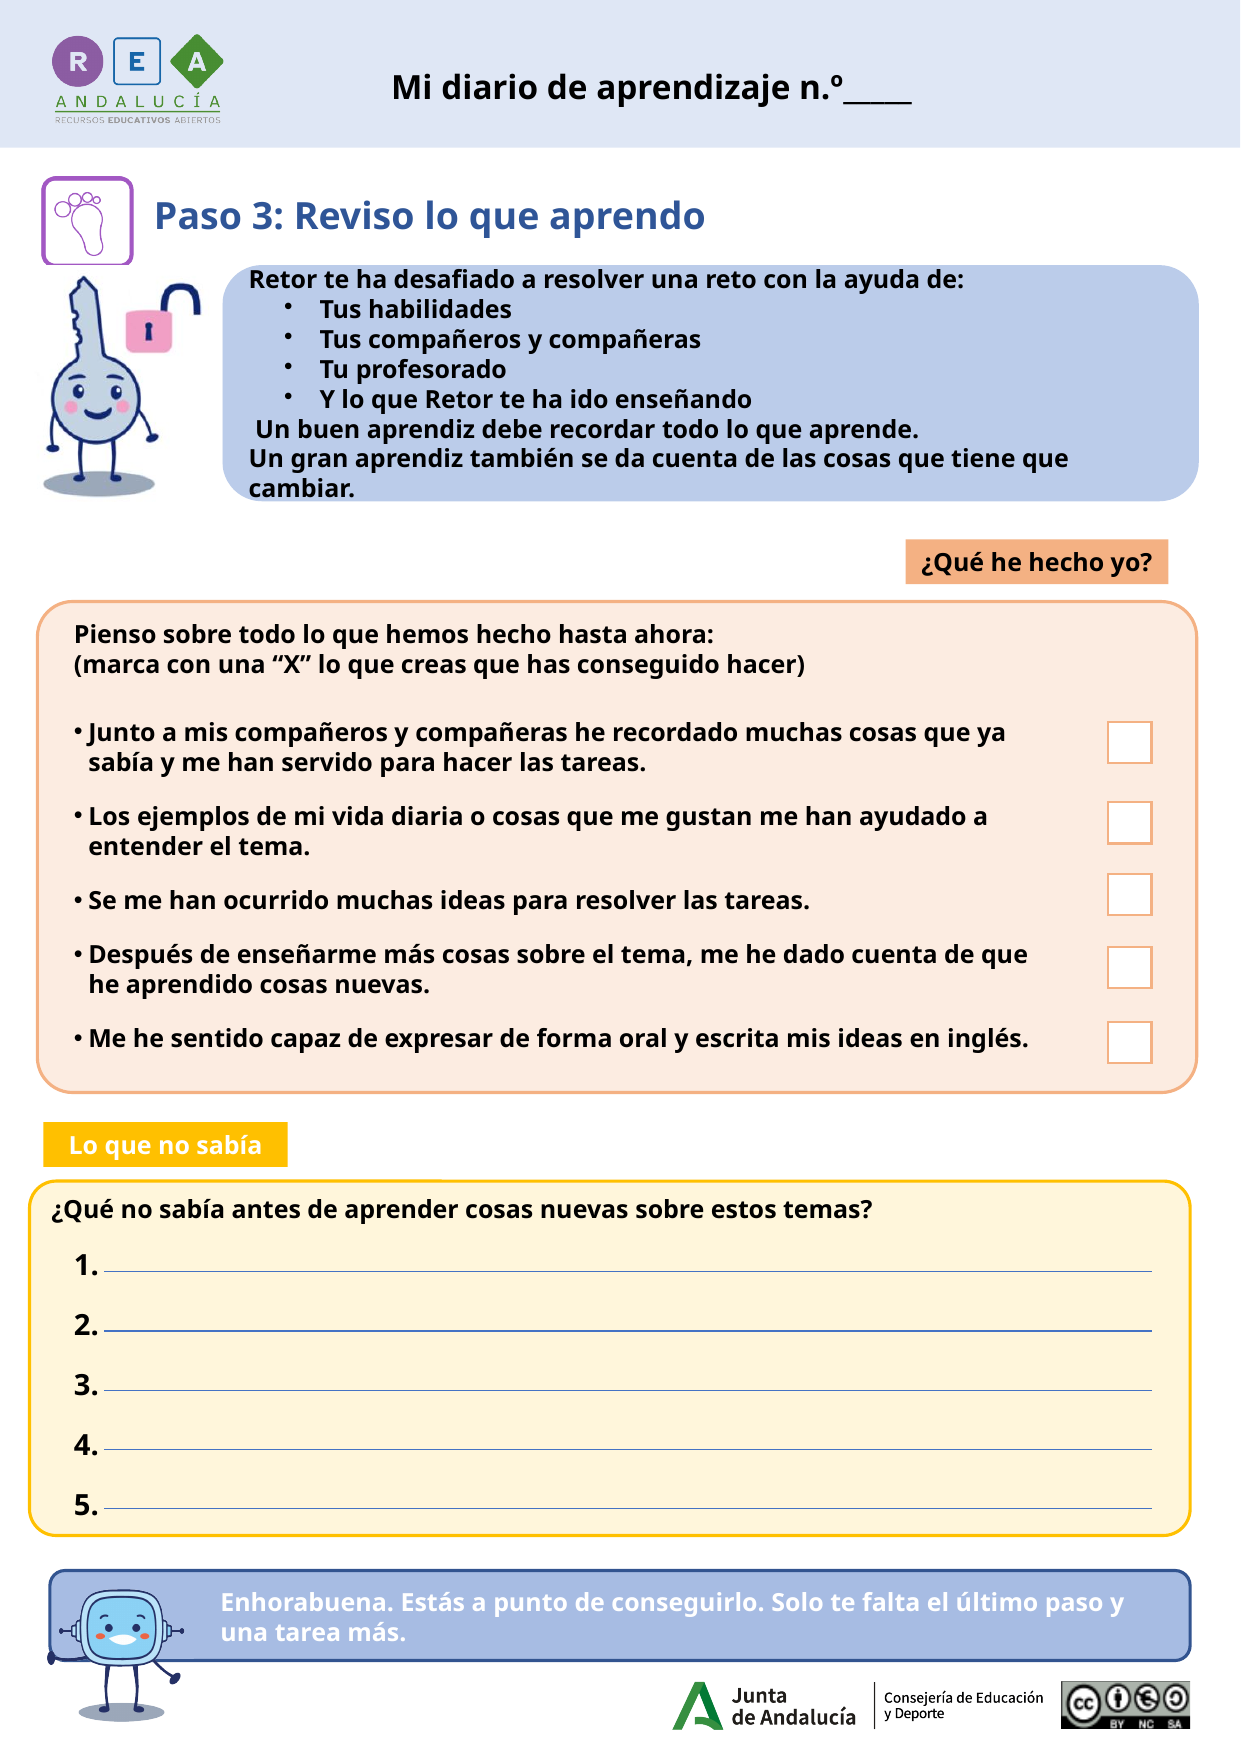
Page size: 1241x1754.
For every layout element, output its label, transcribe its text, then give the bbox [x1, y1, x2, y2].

picture [10, 176, 223, 502]
text_box [29, 1181, 1191, 1536]
text_box Retor te ha desafiado a resolver una reto con la ayuda de: Tus habilidades Tus compañeros y compañeras Tu profesorado Y lo que Retor te ha ido enseñando Un buen aprendiz debe recordar todo lo que aprende. Un gran aprendiz también se da cuenta de las cosas que tiene que cambiar. [223, 265, 1199, 502]
picture [35, 1567, 206, 1738]
text_box ¿Qué he hecho yo? [905, 539, 1169, 585]
text_box Lo que no sabía [43, 1122, 288, 1167]
picture [649, 1657, 1191, 1745]
text_box 1. 2. 3. 4. 5. [59, 1238, 1165, 1529]
text_box Mi diario de aprendizaje n.º_____ [376, 58, 928, 114]
text_box Junto a mis compañeros y compañeras he recordado muchas cosas que ya sabía y me han servido para hacer las tareas. Los ejemplos de mi vida diaria o cosas que me gustan me han ayudado a entender el tema. Se me han ocurrido muchas ideas para resolver las tareas. Después de enseñarme más cosas sobre el tema, me he dado cuenta de que he aprendido cosas nuevas. Me he sentido capaz de expresar de forma oral y escrita mis ideas en inglés. [59, 708, 1063, 1061]
text_box ¿Qué no sabía antes de aprender cosas nuevas sobre estos temas? [36, 1186, 1142, 1232]
text_box [206, 1570, 1191, 1661]
text_box Enhorabuena. Estás a punto de conseguirlo. Solo te falta el último paso y una tarea más. [206, 1579, 1156, 1647]
text_box Paso 3: Reviso lo que aprendo [139, 184, 722, 245]
text_box Pienso sobre todo lo que hemos hecho hasta ahora: (marca con una “X” lo que creas que has conseguido hacer) [59, 611, 1198, 687]
text_box [37, 601, 1197, 1093]
picture [38, 29, 237, 128]
text_box [0, 0, 1241, 148]
